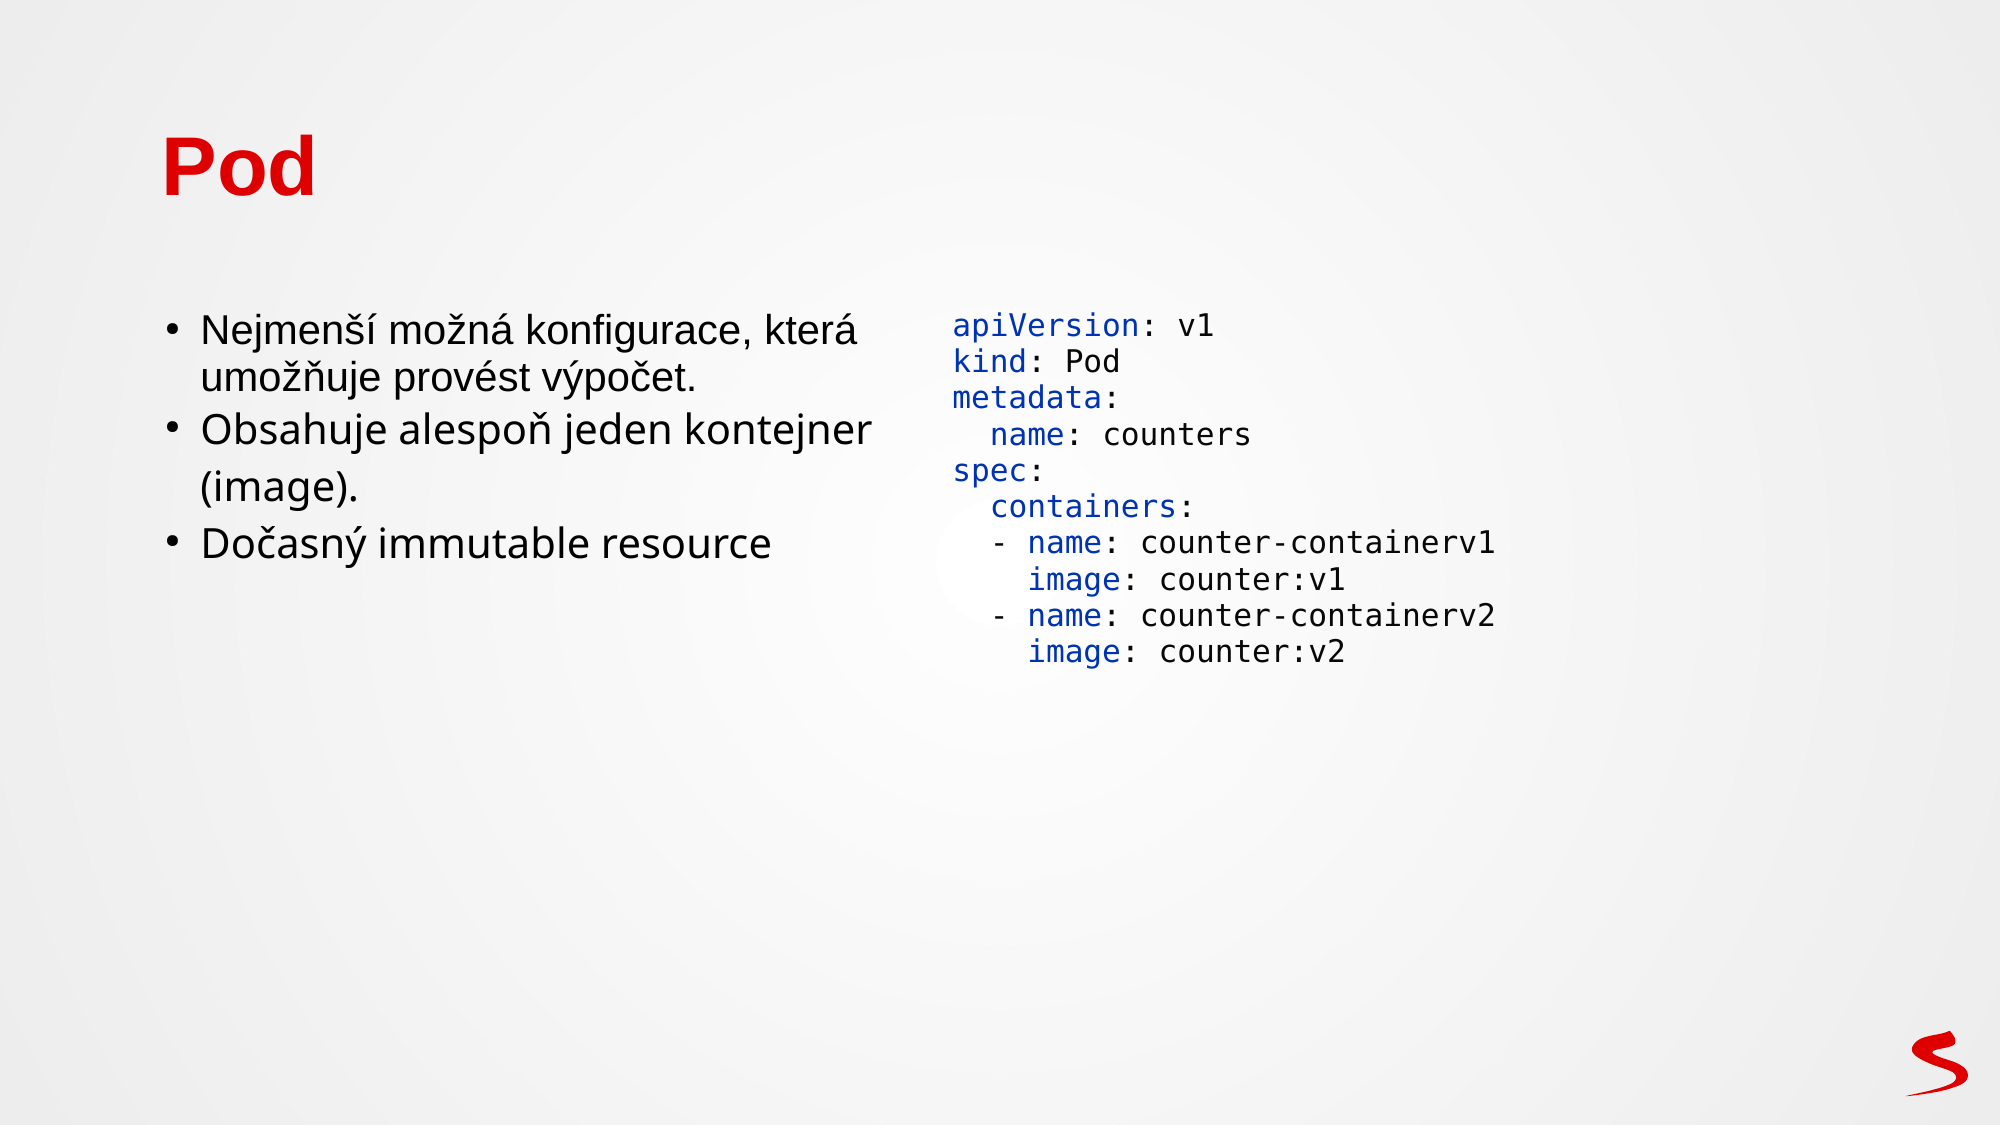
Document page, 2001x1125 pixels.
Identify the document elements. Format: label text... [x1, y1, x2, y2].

text_box Pod [146, 112, 1816, 229]
text_box Nejmenší možná konfigurace, která umožňuje provést výpočet. Obsahuje alespoň jeden kontejner (image). Dočasný immutable resource [150, 299, 901, 1050]
text_box apiVersion: v1 kind: Pod metadata: name: counters spec: containers: - name: counter-containerv1 image: counter:v1 - name: counter-containerv2 image: counter:v2 [937, 299, 1951, 1051]
